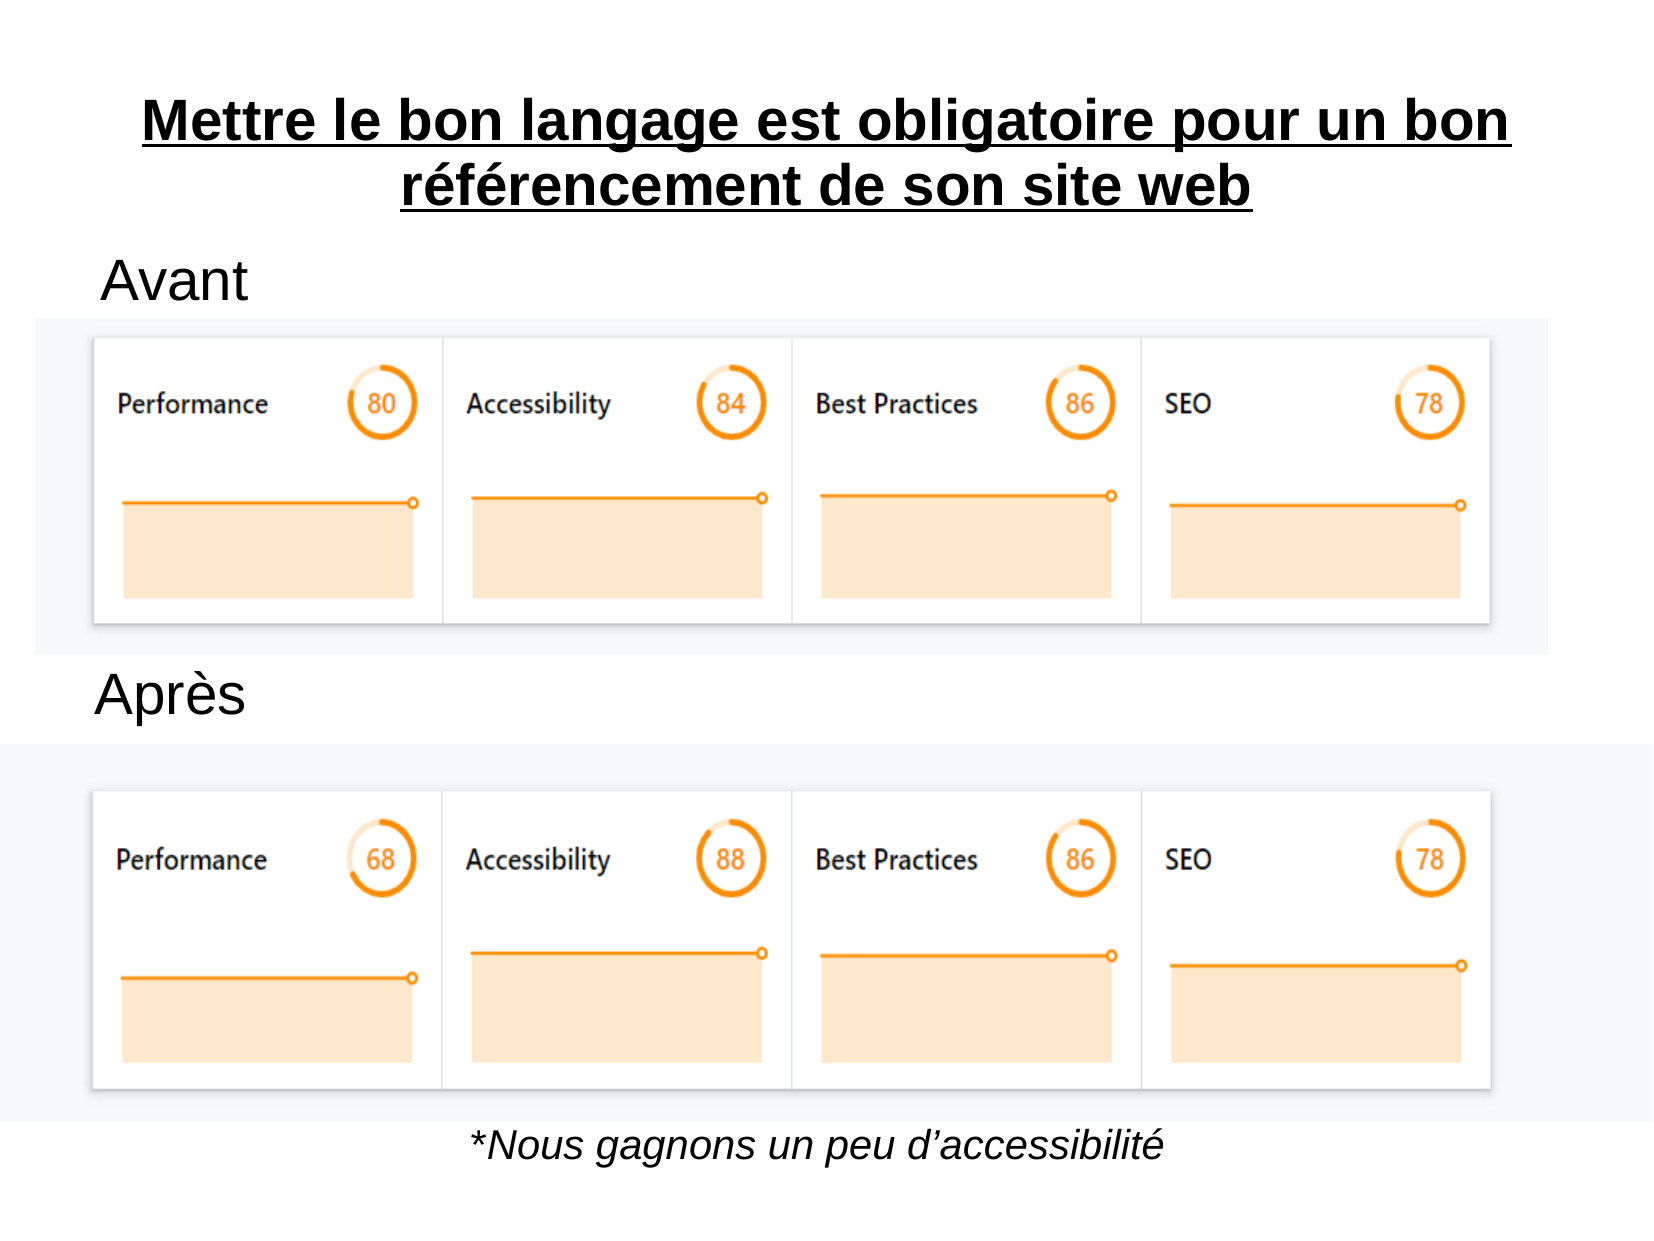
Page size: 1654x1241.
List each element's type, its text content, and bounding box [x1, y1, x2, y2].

list *Nous gagnons un peu d’accessibilité [183, 1123, 1382, 1241]
title Mettre le bon langage est obligatoire pour un bon référencement de son site web [82, 49, 1571, 257]
list Avant [29, 247, 756, 638]
picture [0, 744, 1654, 1123]
list Après [23, 661, 1512, 744]
picture [35, 318, 1548, 655]
